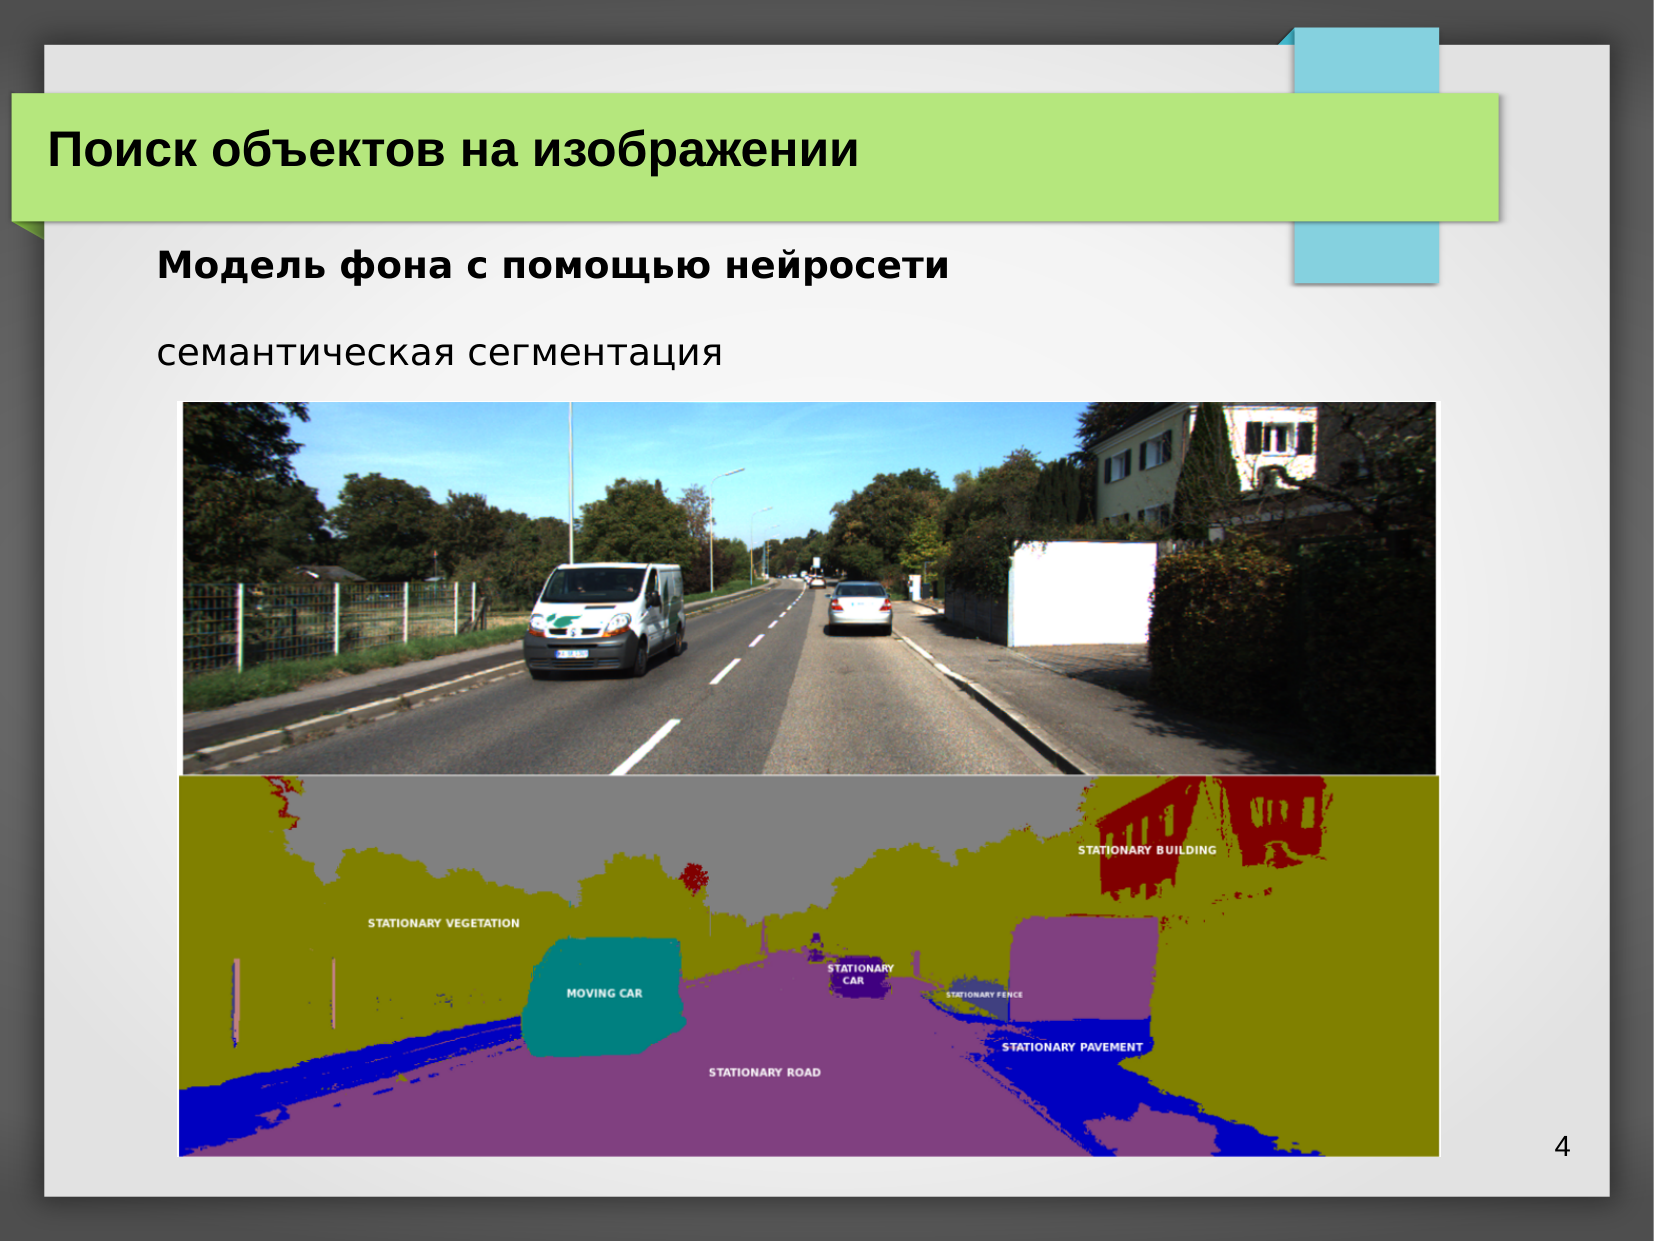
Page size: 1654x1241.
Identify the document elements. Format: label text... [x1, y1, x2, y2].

title Поиск объектов на изображении [47, 120, 1004, 177]
text_box Модель фона с помощью нейросети семантическая сегментация [141, 236, 1028, 390]
picture [0, 0, 1654, 1241]
